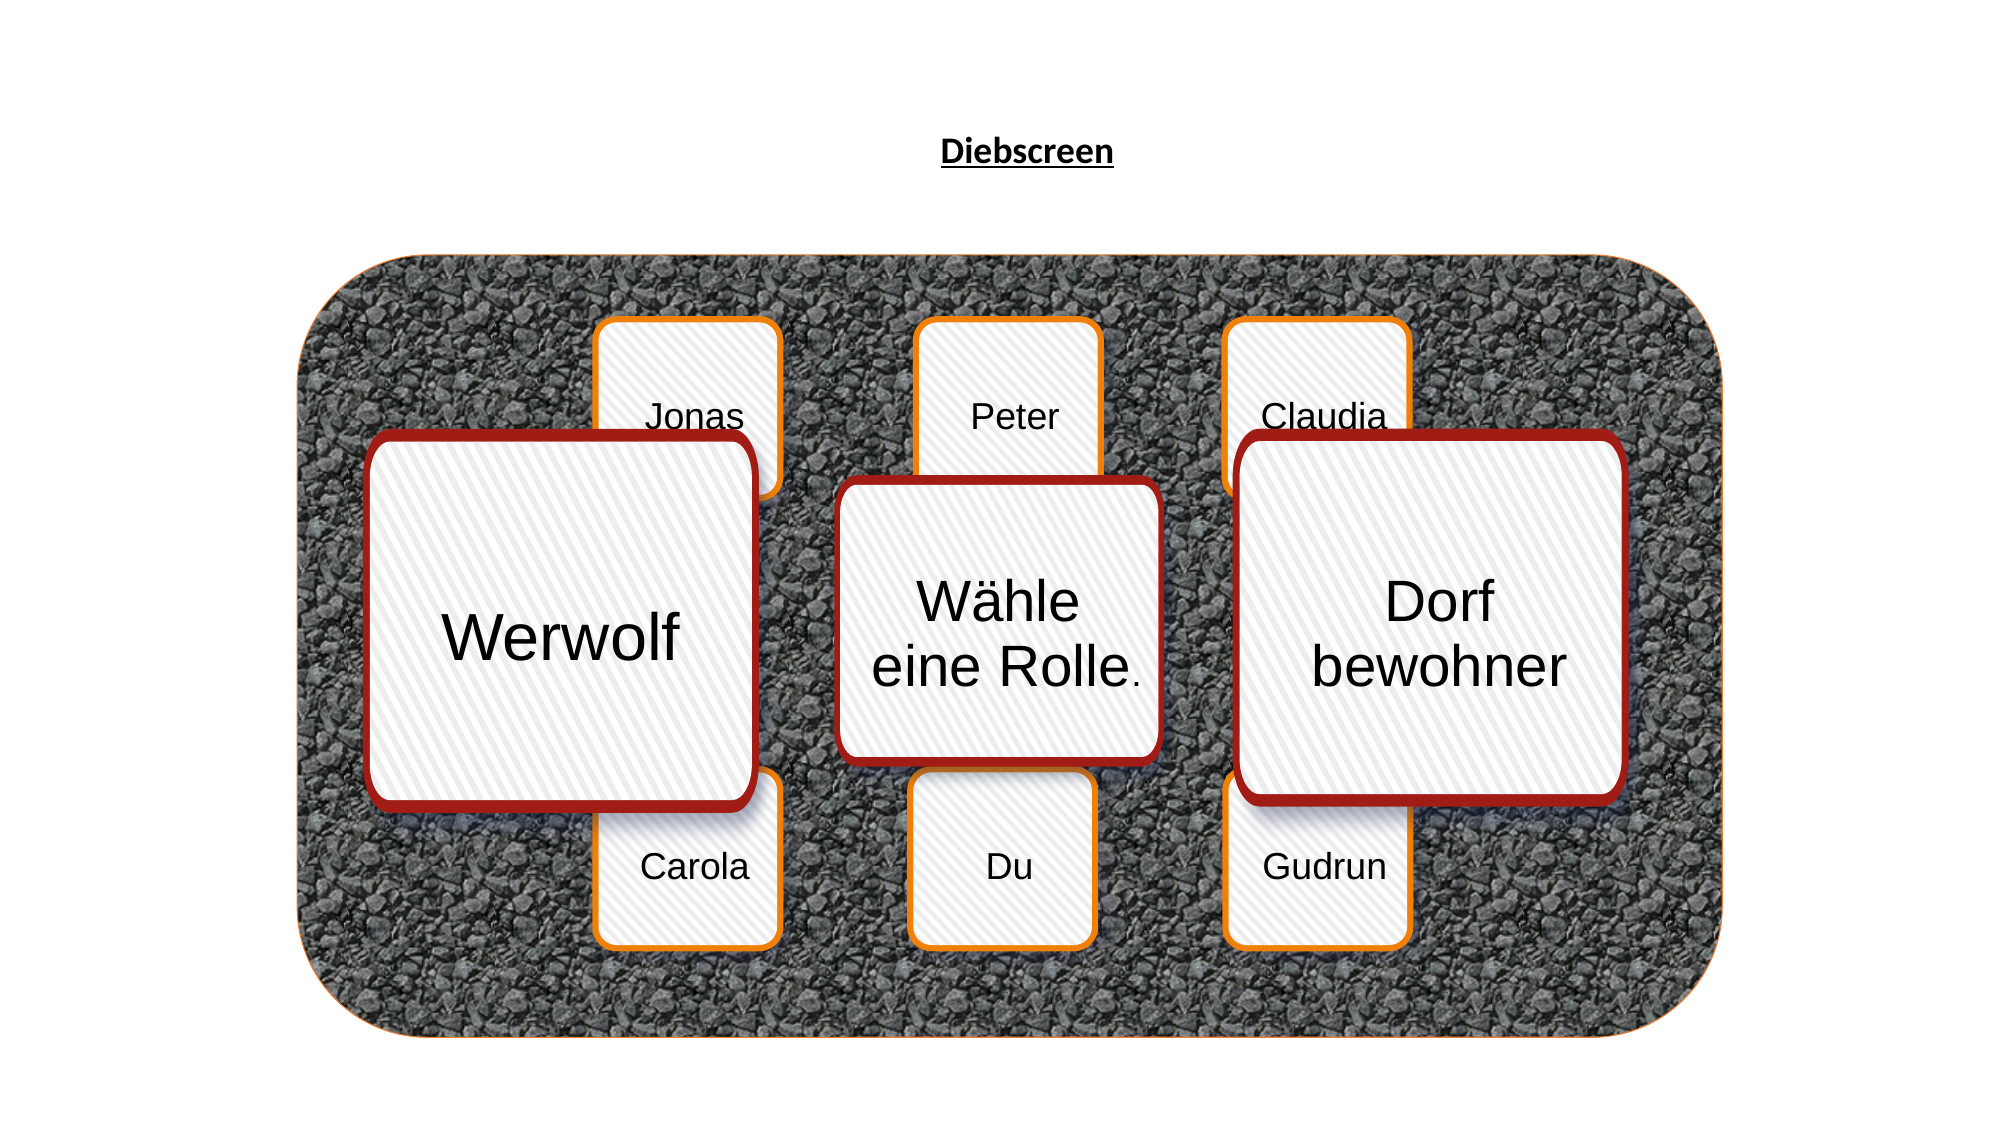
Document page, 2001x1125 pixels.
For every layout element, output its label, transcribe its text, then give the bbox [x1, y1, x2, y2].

picture [345, 293, 1195, 991]
text_box Diebscreen [795, 118, 1261, 179]
picture [1199, 293, 1666, 991]
text_box [297, 254, 1723, 1038]
